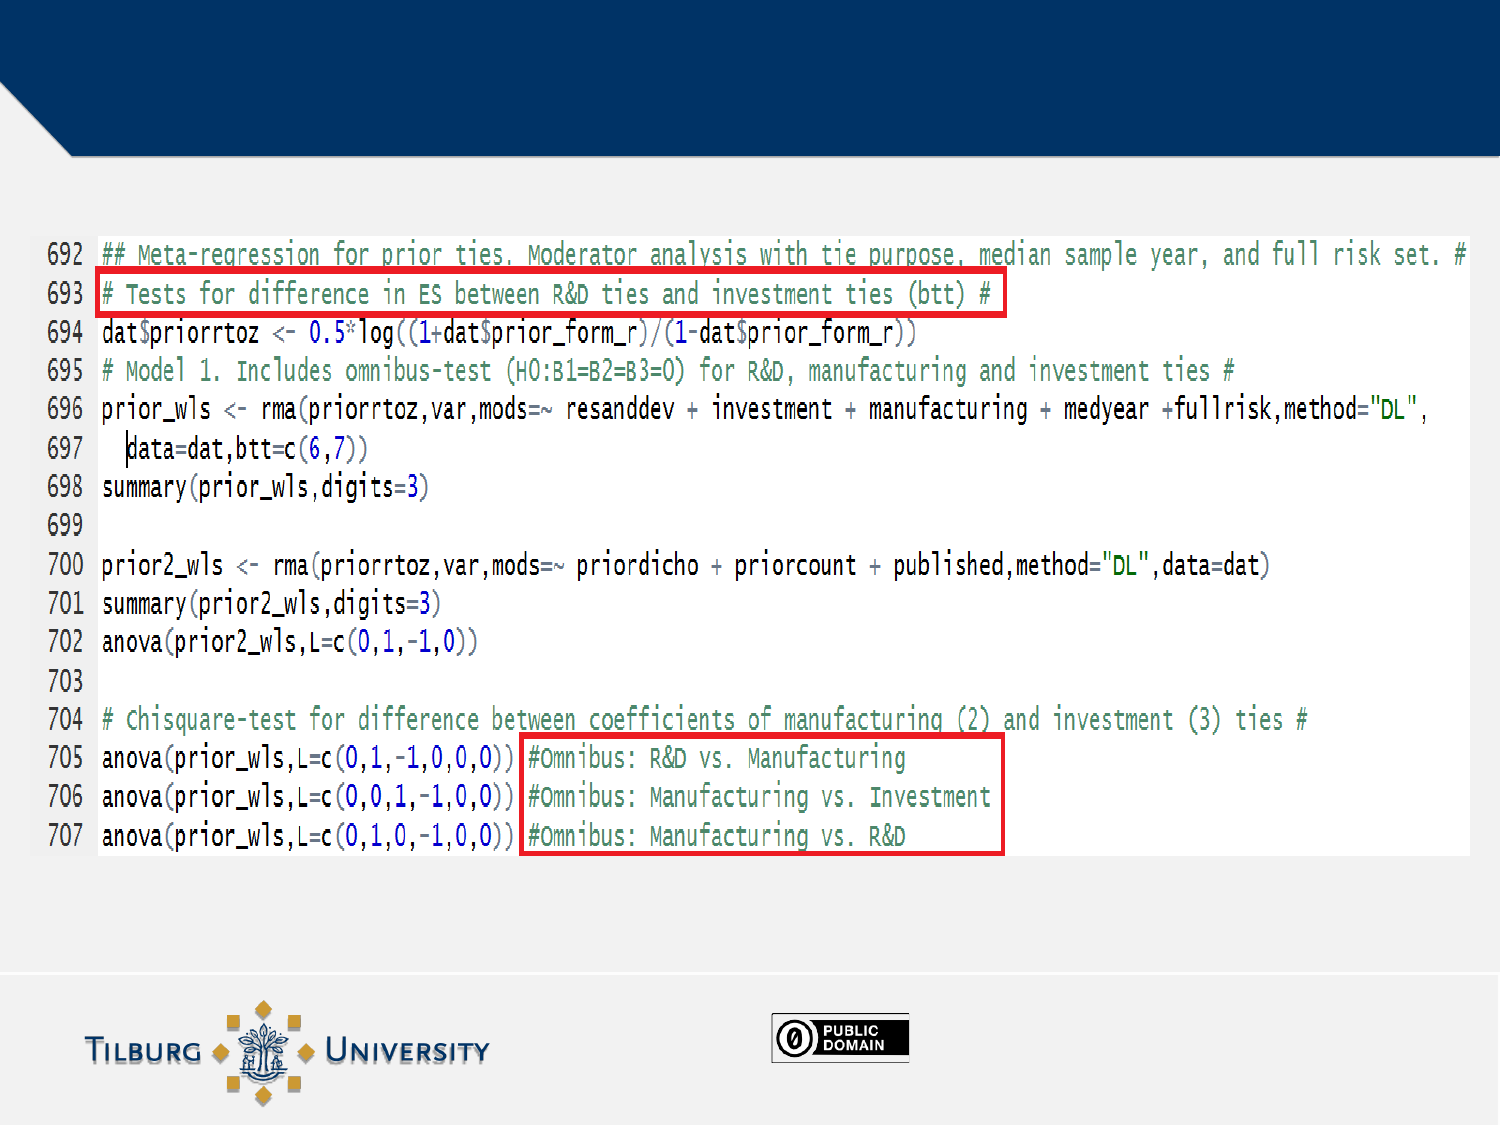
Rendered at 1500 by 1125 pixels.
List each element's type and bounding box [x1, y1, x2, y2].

picture [30, 236, 1470, 856]
text_box [772, 1014, 909, 1062]
